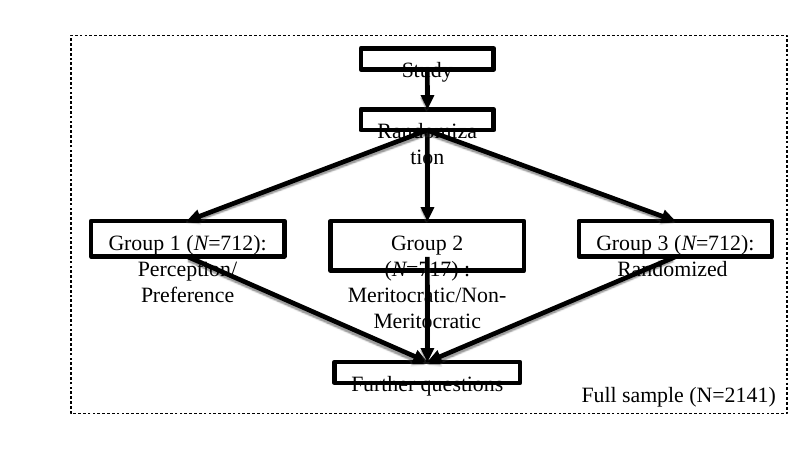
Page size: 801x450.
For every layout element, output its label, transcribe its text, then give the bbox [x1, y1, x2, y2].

text_box Further questions [334, 362, 521, 383]
text_box Randomization [360, 109, 494, 131]
text_box Group 2 (N=717) : Meritocratic/Non-Meritocratic [330, 221, 524, 271]
text_box Group 3 (N=712): Randomized [578, 221, 773, 257]
text_box Study [360, 48, 494, 70]
text_box Full sample (N=2141) [575, 375, 788, 416]
text_box Group 1 (N=712): Perception/Preference [91, 221, 285, 257]
